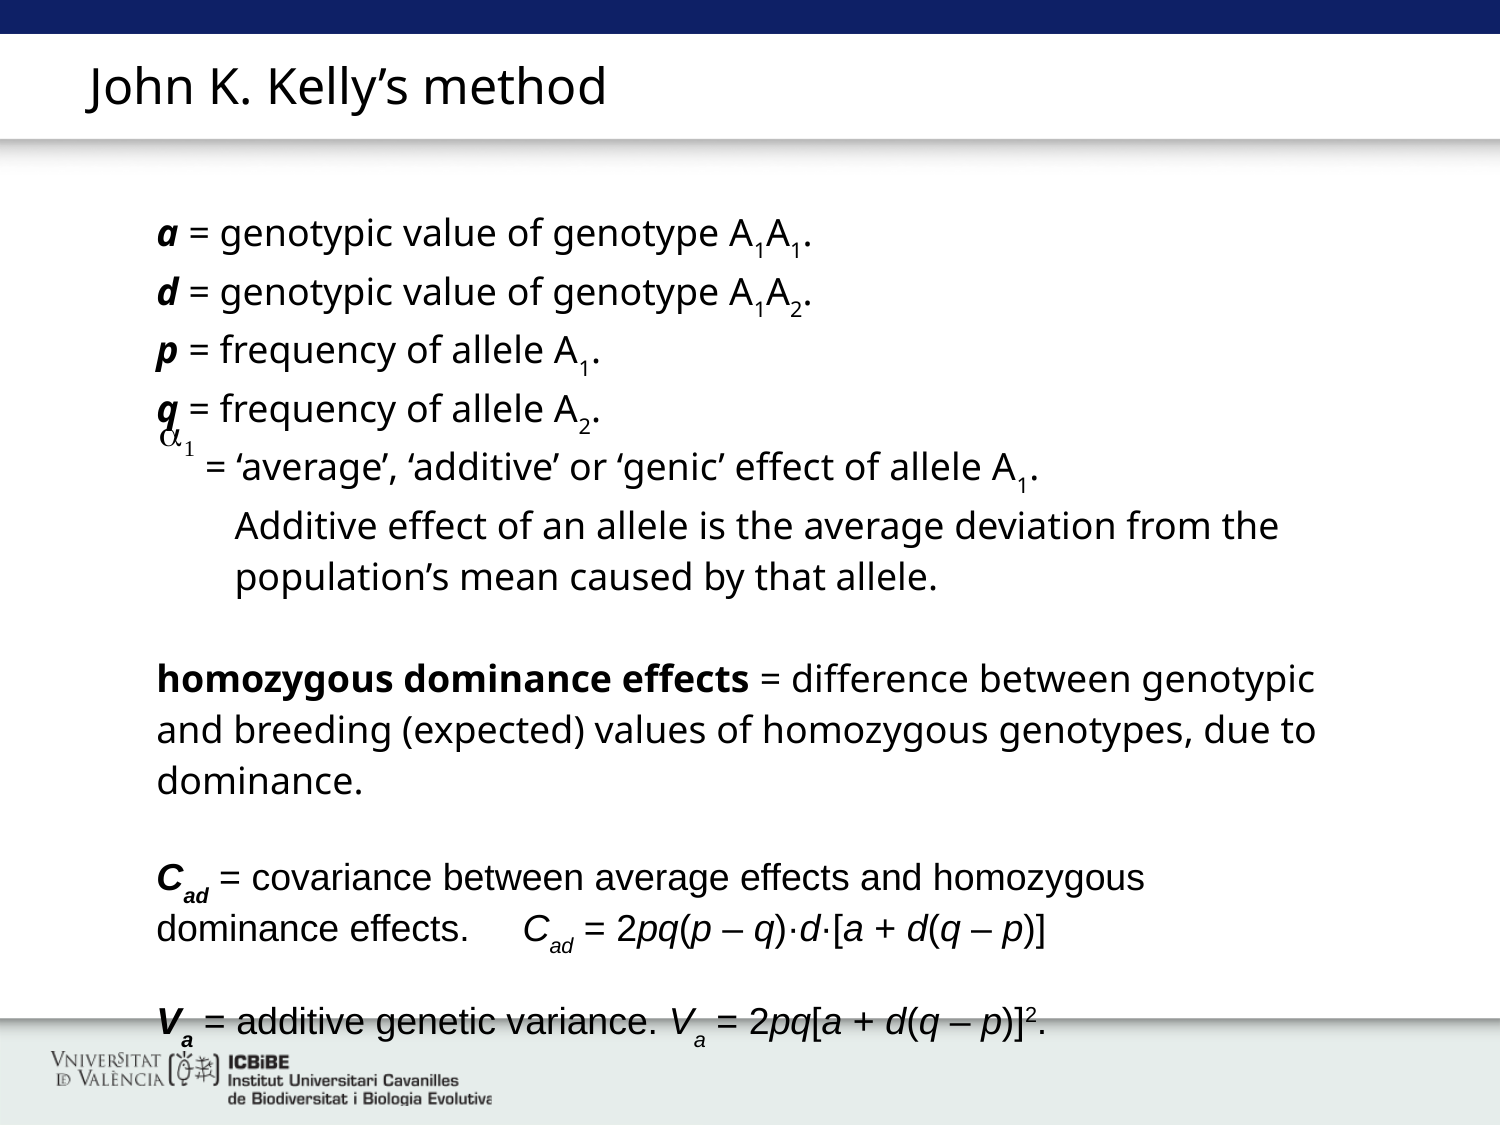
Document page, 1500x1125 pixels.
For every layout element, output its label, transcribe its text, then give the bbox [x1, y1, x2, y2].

chart [152, 427, 201, 461]
text_box a = genotypic value of genotype A1A1. d = genotypic value of genotype A1A2. p = frequency of allele A1. q = frequency of allele A2. = ‘average’, ‘additive’ or ‘genic’ effect of allele A1. Additive effect of an allele is the average deviation from the population’s mean caused by that allele. homozygous dominance effects = difference between genotypic and breeding (expected) values of homozygous genotypes, due to dominance. Cad = covariance between average effects and homozygous dominance effects. Cad = 2pq(p – q)·d·[a + d(q – p)] Va = additive genetic variance. Va = 2pq[a + d(q – p)]2. [141, 198, 1347, 961]
list John K. Kelly’s method [75, 47, 922, 110]
picture [241, 1024, 251, 1032]
picture [632, 1018, 643, 1022]
picture [677, 1018, 686, 1030]
picture [262, 1018, 272, 1032]
picture [0, 1018, 1500, 1125]
picture [795, 1018, 805, 1032]
picture [890, 1018, 900, 1032]
picture [923, 1018, 933, 1032]
picture [511, 1018, 520, 1031]
picture [571, 1024, 581, 1032]
picture [986, 1018, 997, 1032]
picture [330, 1018, 339, 1031]
picture [0, 0, 1500, 214]
picture [530, 1024, 540, 1032]
picture [401, 1018, 412, 1022]
picture [349, 1018, 360, 1022]
picture [442, 1018, 453, 1022]
picture [283, 1018, 293, 1032]
picture [166, 1018, 173, 1029]
picture [774, 1018, 785, 1032]
picture [380, 1018, 390, 1032]
